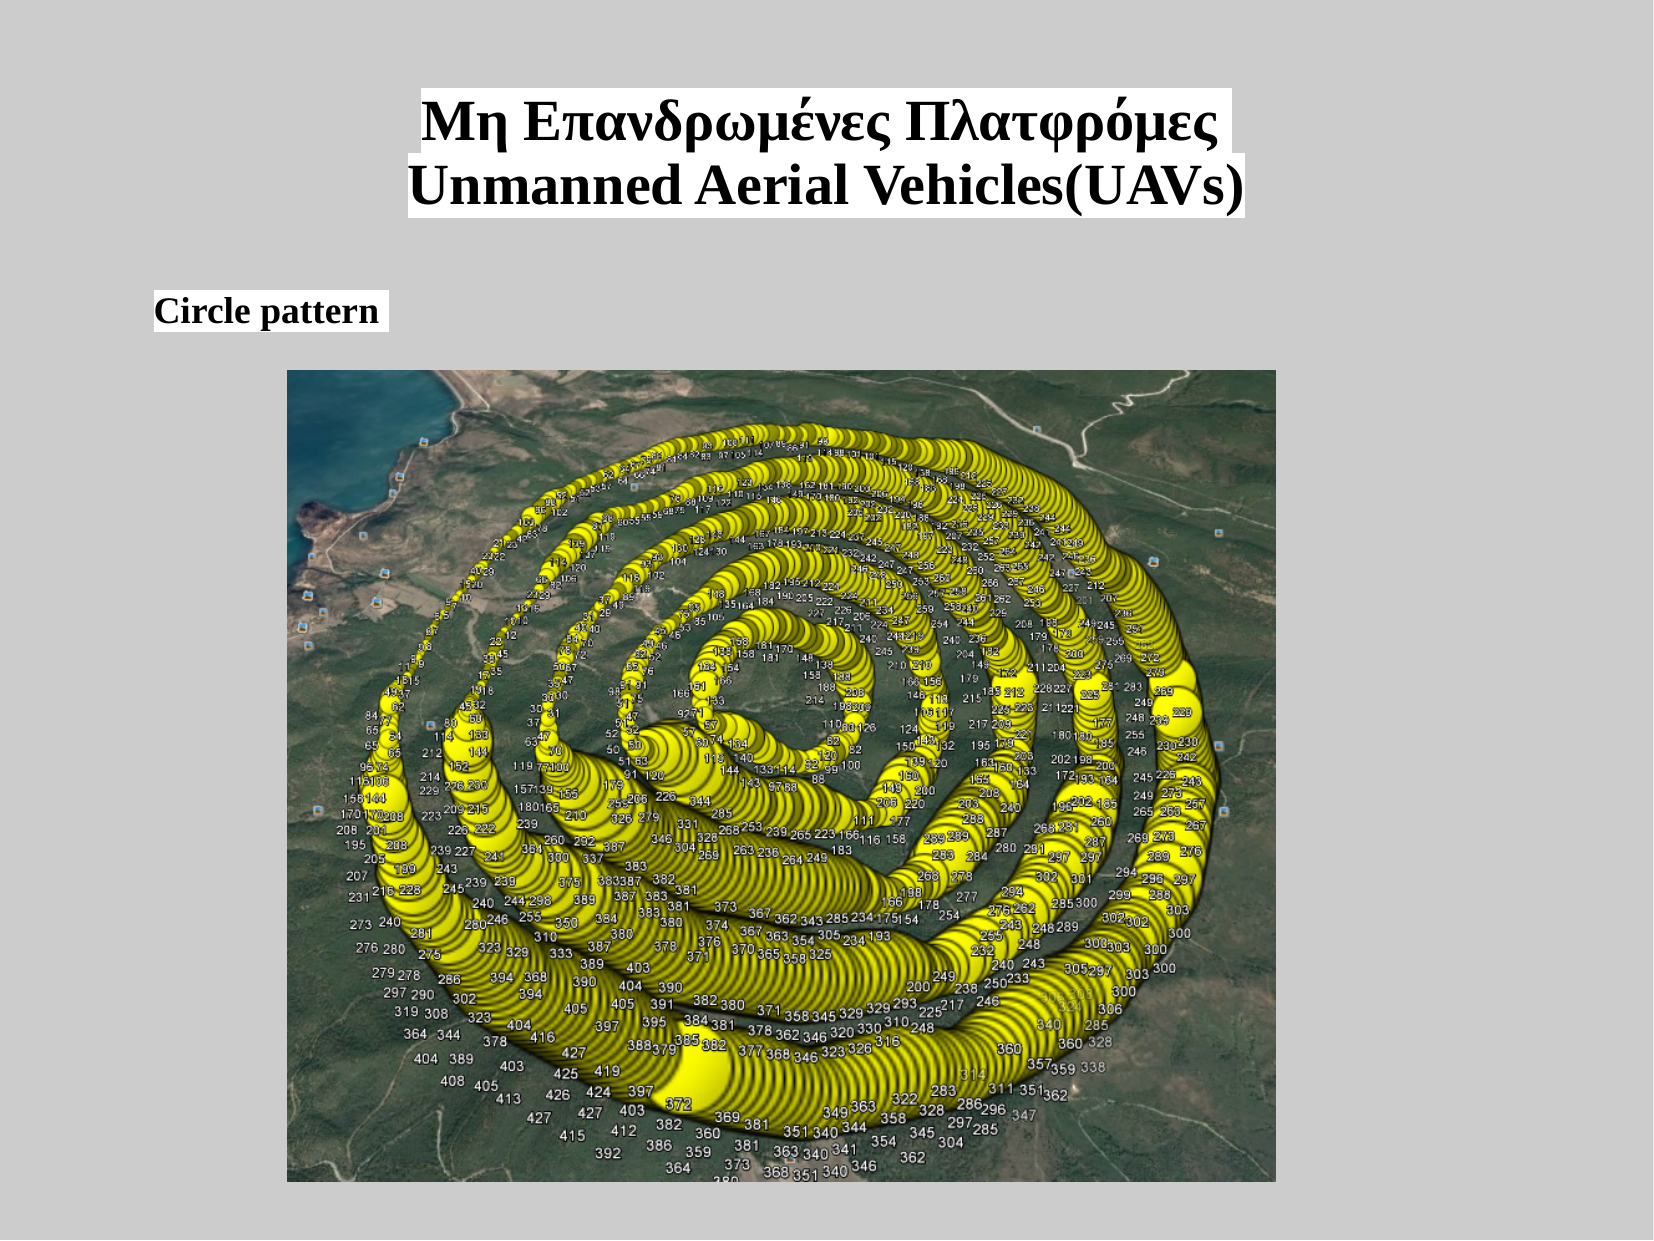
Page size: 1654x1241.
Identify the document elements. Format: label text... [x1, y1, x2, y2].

picture [287, 370, 1276, 1182]
title Μη Επανδρωμένες Πλατφρόμες Unmanned Aerial Vehicles(UAVs) [82, 49, 1571, 257]
list Circle pattern [82, 290, 1571, 1010]
